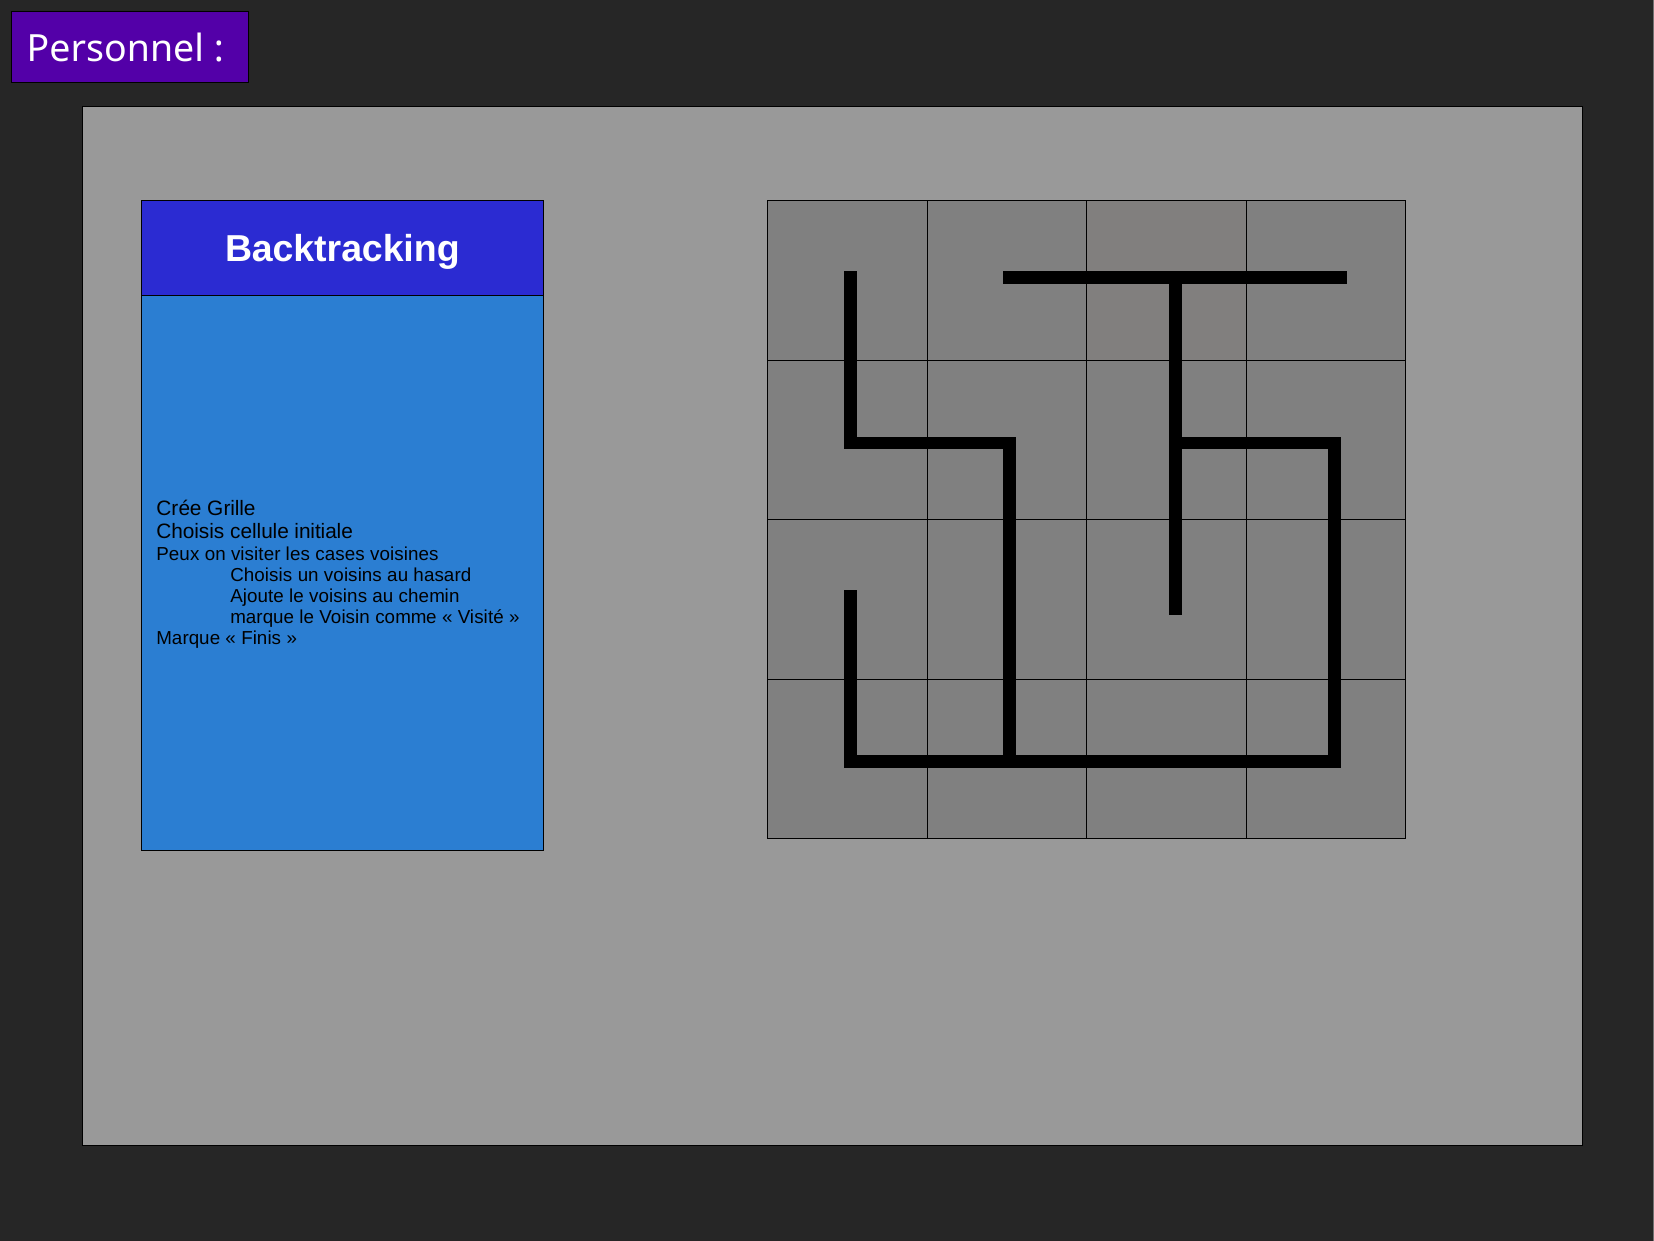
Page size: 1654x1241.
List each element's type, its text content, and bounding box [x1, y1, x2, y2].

text_box [82, 106, 1583, 1146]
text_box Crée Grille Choisis cellule initiale Peux on visiter les cases voisines Choisis un voisins au hasard Ajoute le voisins au chemin marque le Voisin comme « Visité » Marque « Finis » [141, 296, 544, 851]
picture [0, 0, 1654, 1241]
text_box Personnel : [11, 11, 249, 83]
text_box Backtracking [141, 200, 544, 296]
